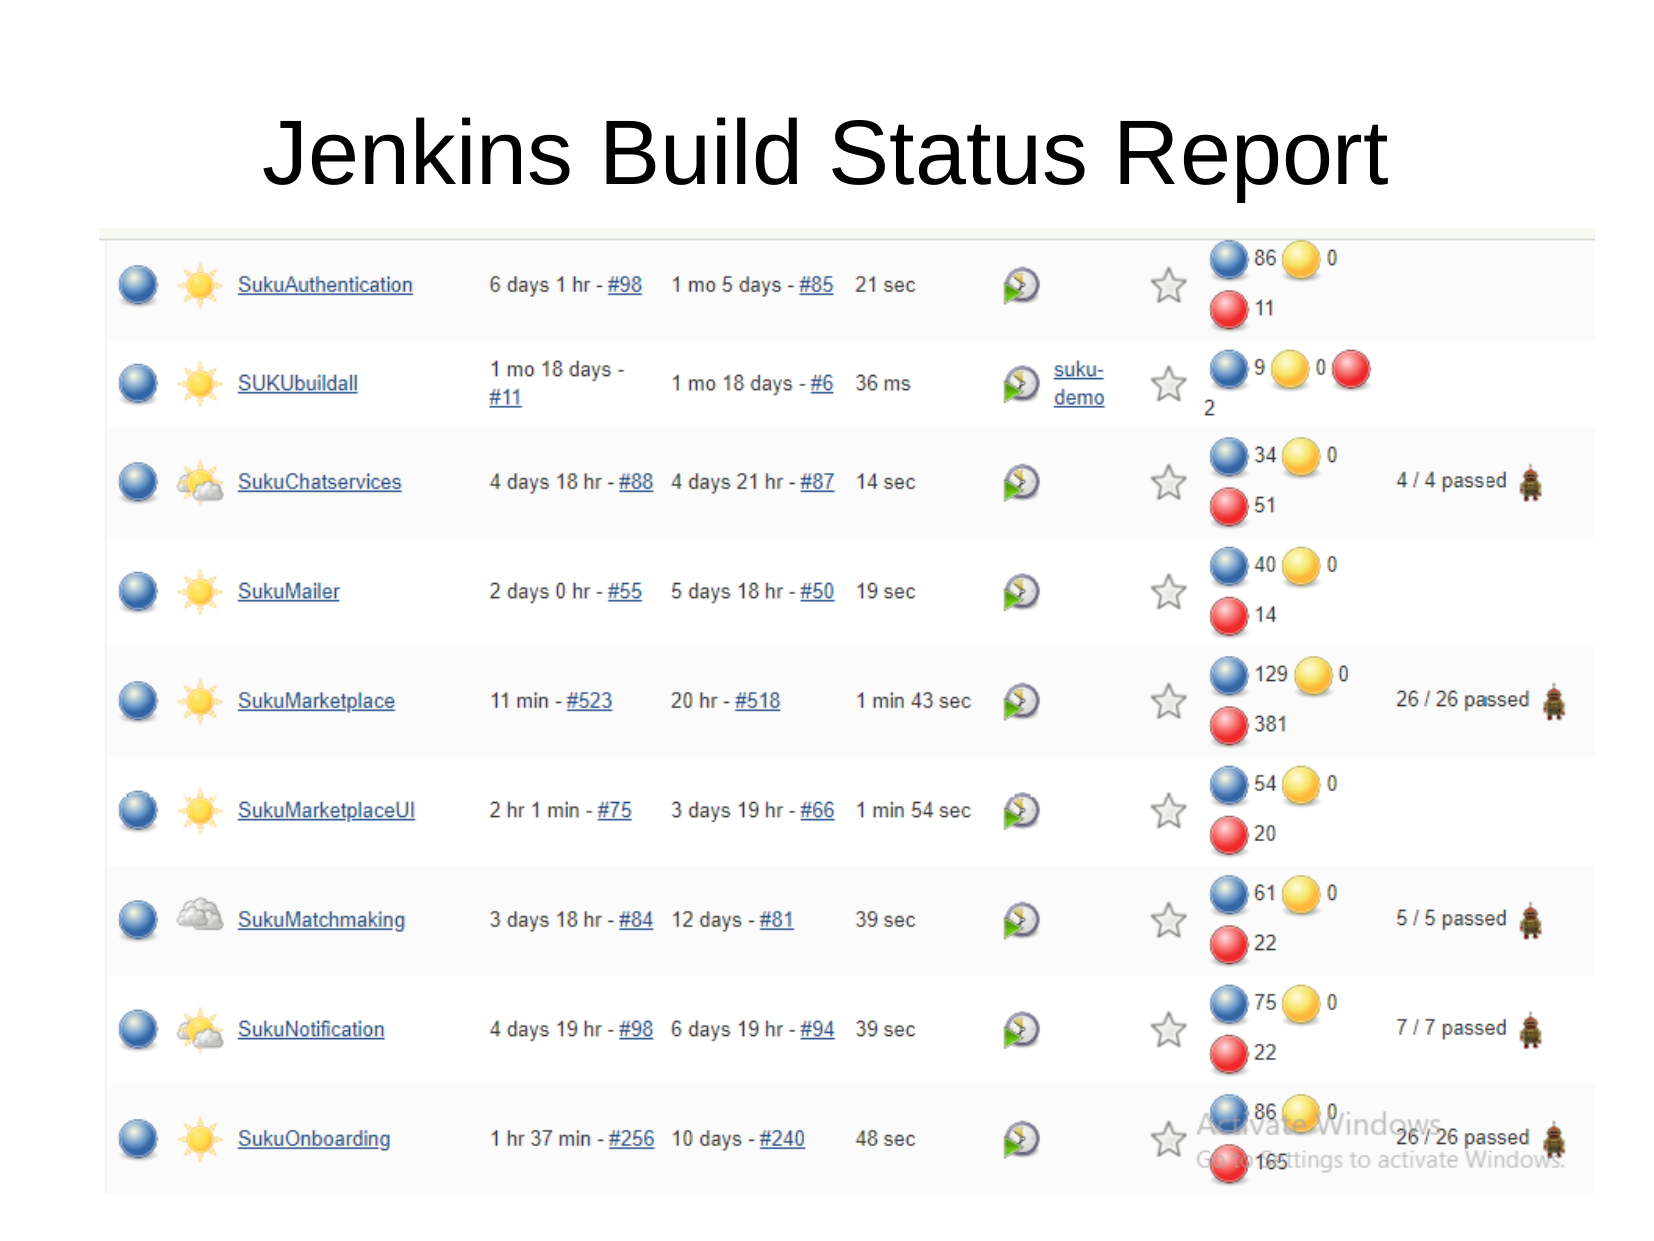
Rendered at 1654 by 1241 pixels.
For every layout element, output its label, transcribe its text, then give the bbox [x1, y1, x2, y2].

picture [99, 228, 1595, 1193]
title Jenkins Build Status Report [82, 49, 1571, 257]
